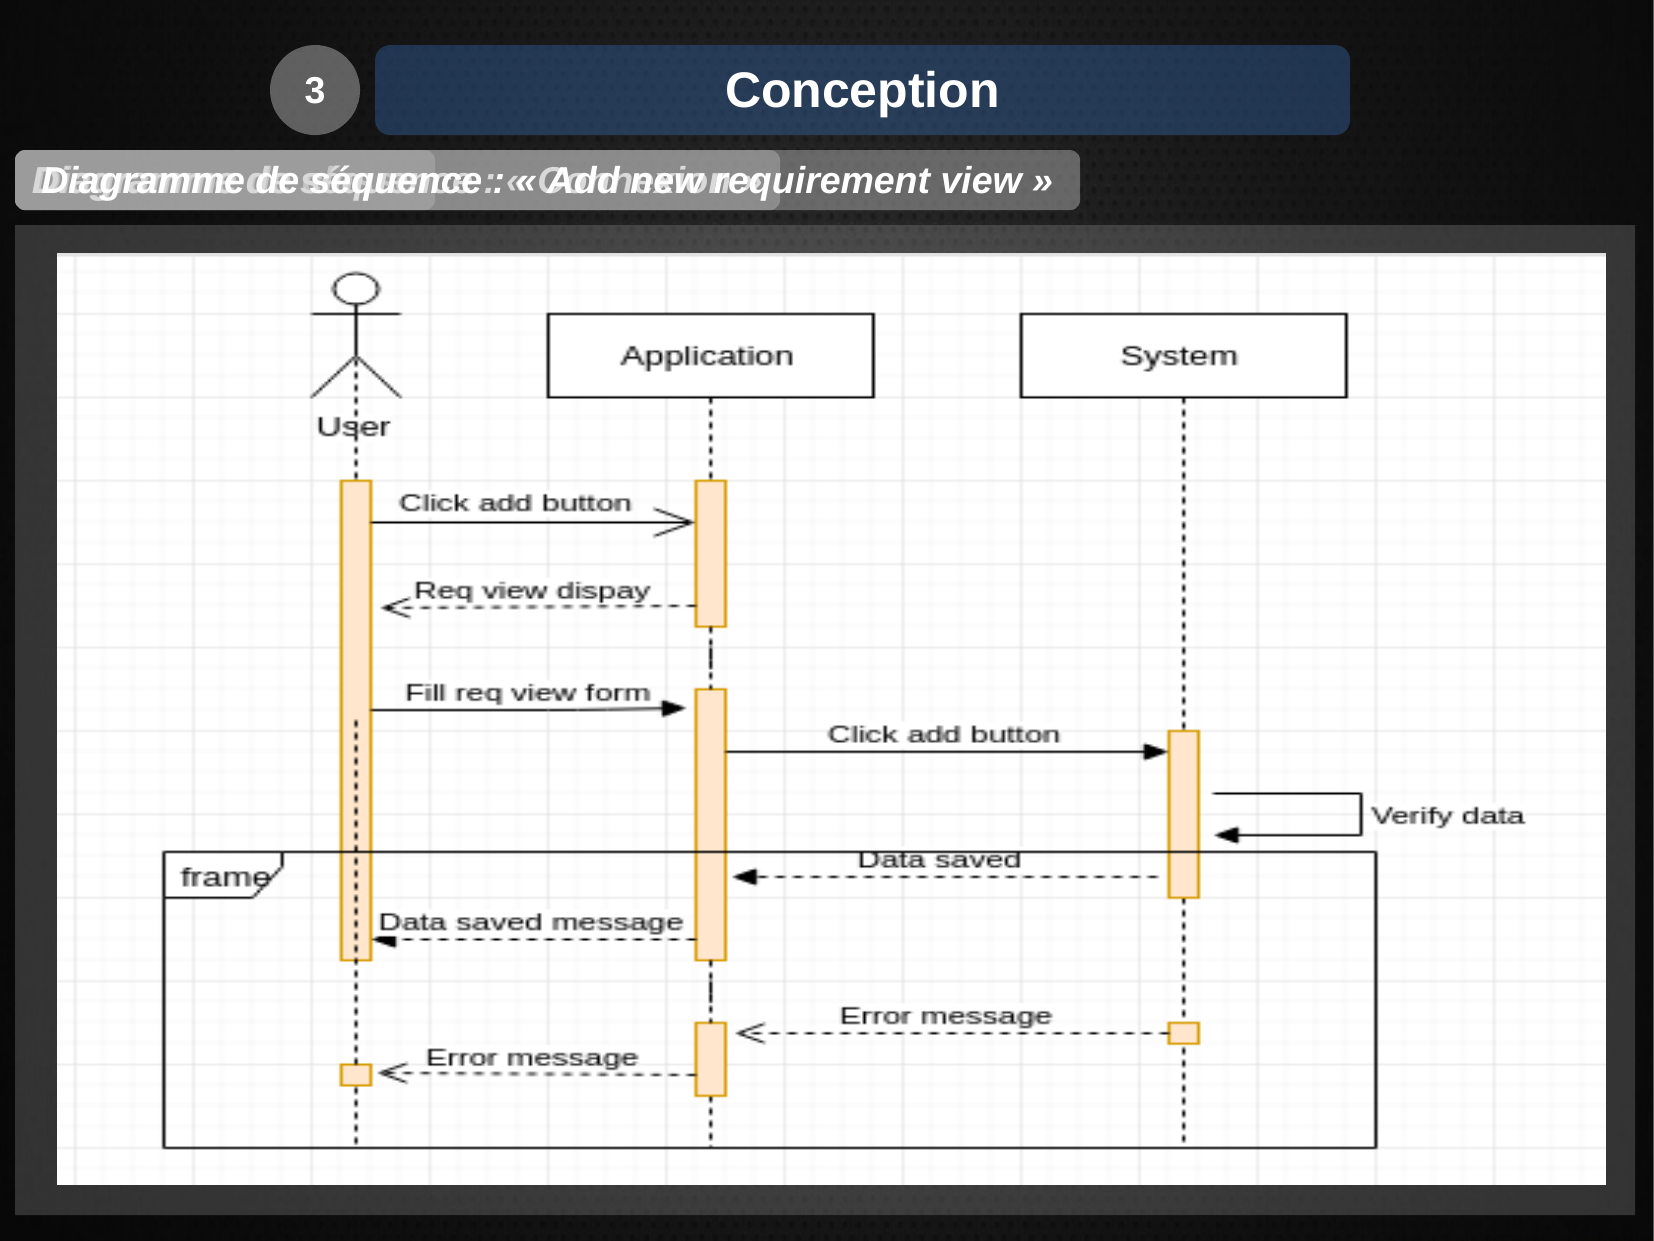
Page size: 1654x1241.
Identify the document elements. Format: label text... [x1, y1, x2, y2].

text_box [15, 225, 1636, 1216]
text_box Conception [375, 45, 1351, 136]
picture [0, 0, 1654, 1241]
text_box Diagramme de séquence : « Add new requirement view » [15, 150, 1081, 211]
text_box 3 [270, 45, 361, 136]
